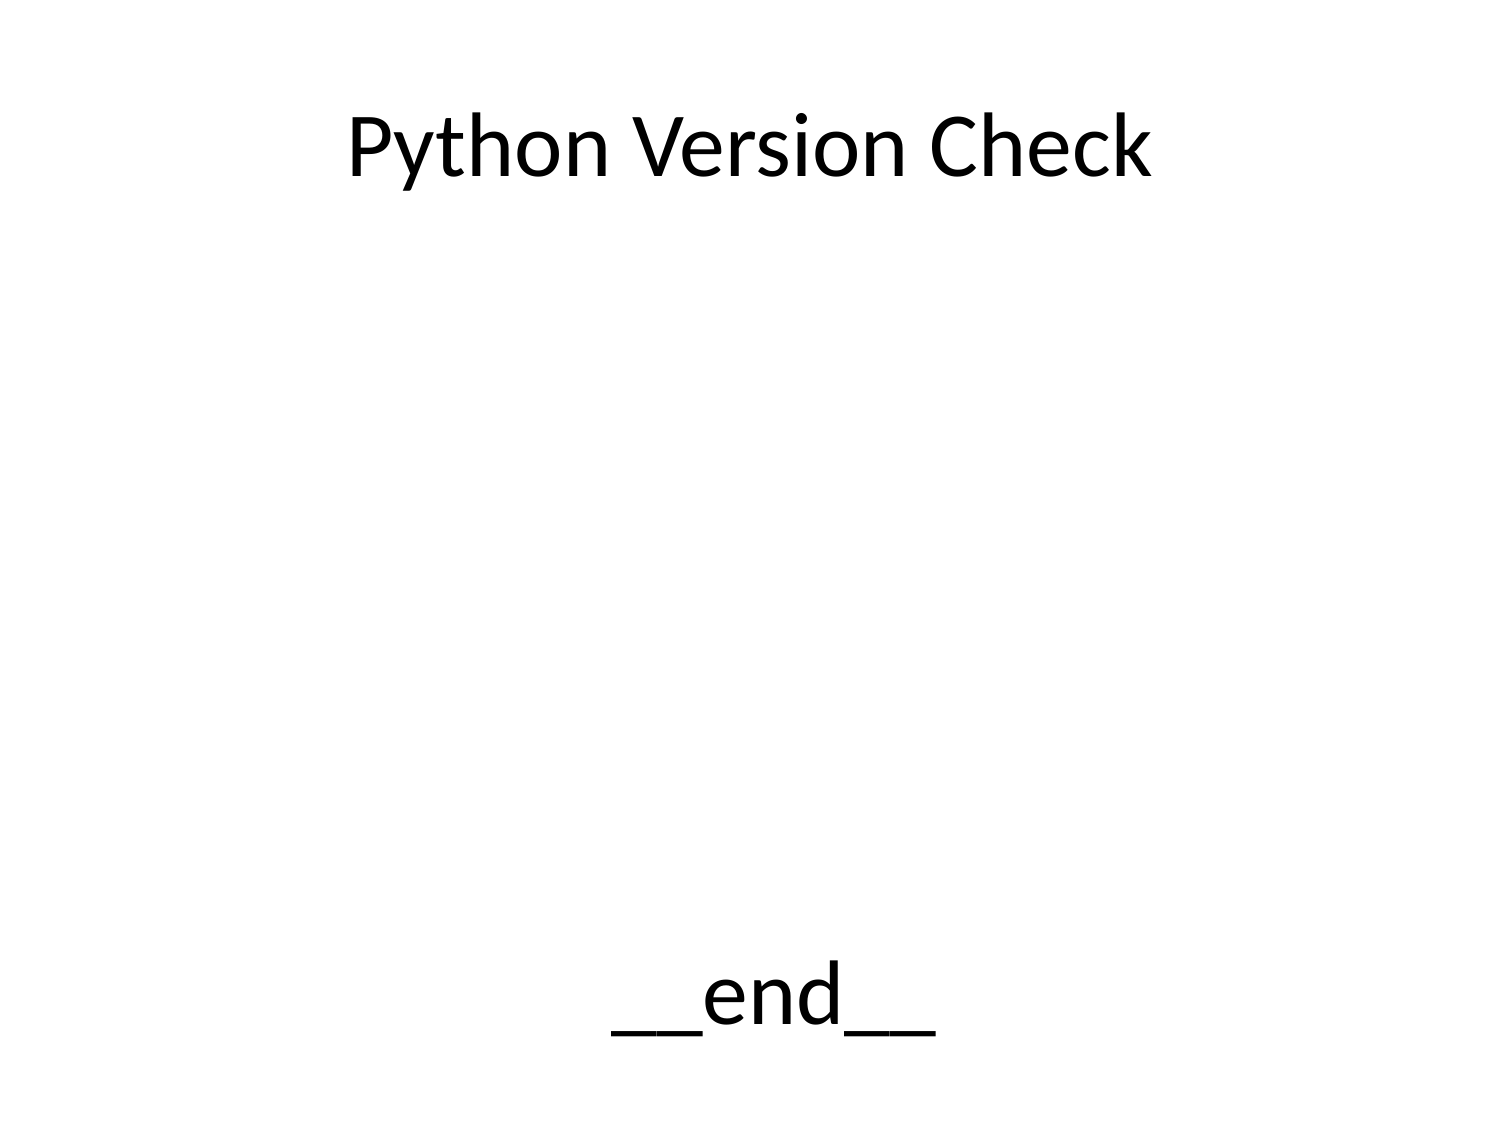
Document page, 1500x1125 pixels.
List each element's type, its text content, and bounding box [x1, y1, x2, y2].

text_box Python Version Check [76, 30, 1424, 249]
text_box __end__ [100, 905, 1448, 1071]
